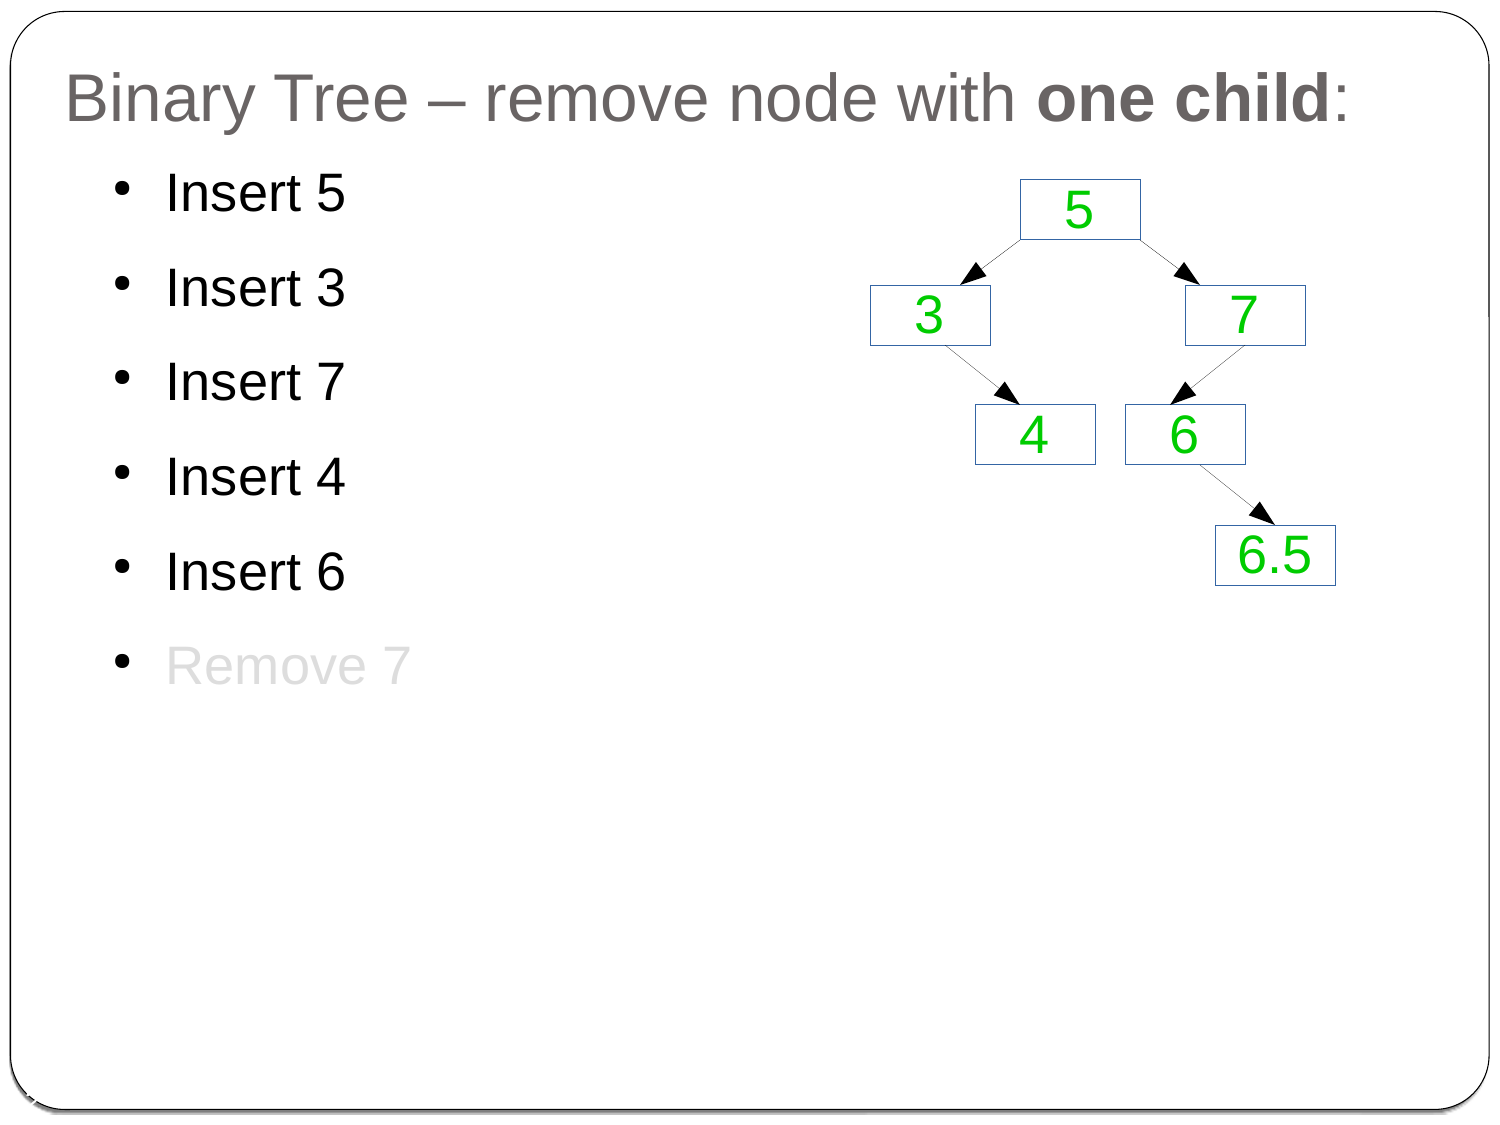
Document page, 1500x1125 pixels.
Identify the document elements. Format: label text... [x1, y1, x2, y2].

list Insert 5 Insert 3 Insert 7 Insert 4 Insert 6 Remove 7 [80, 149, 661, 1088]
text_box 6.5 [1215, 525, 1336, 586]
title Binary Tree – remove node with one child: [50, 45, 1450, 150]
text_box 6 [1125, 404, 1246, 465]
text_box 5 [1020, 179, 1141, 240]
slide_number <number> [0, 1074, 50, 1125]
text_box 4 [975, 404, 1096, 465]
text_box 7 [1185, 285, 1306, 346]
text_box 3 [870, 285, 991, 346]
